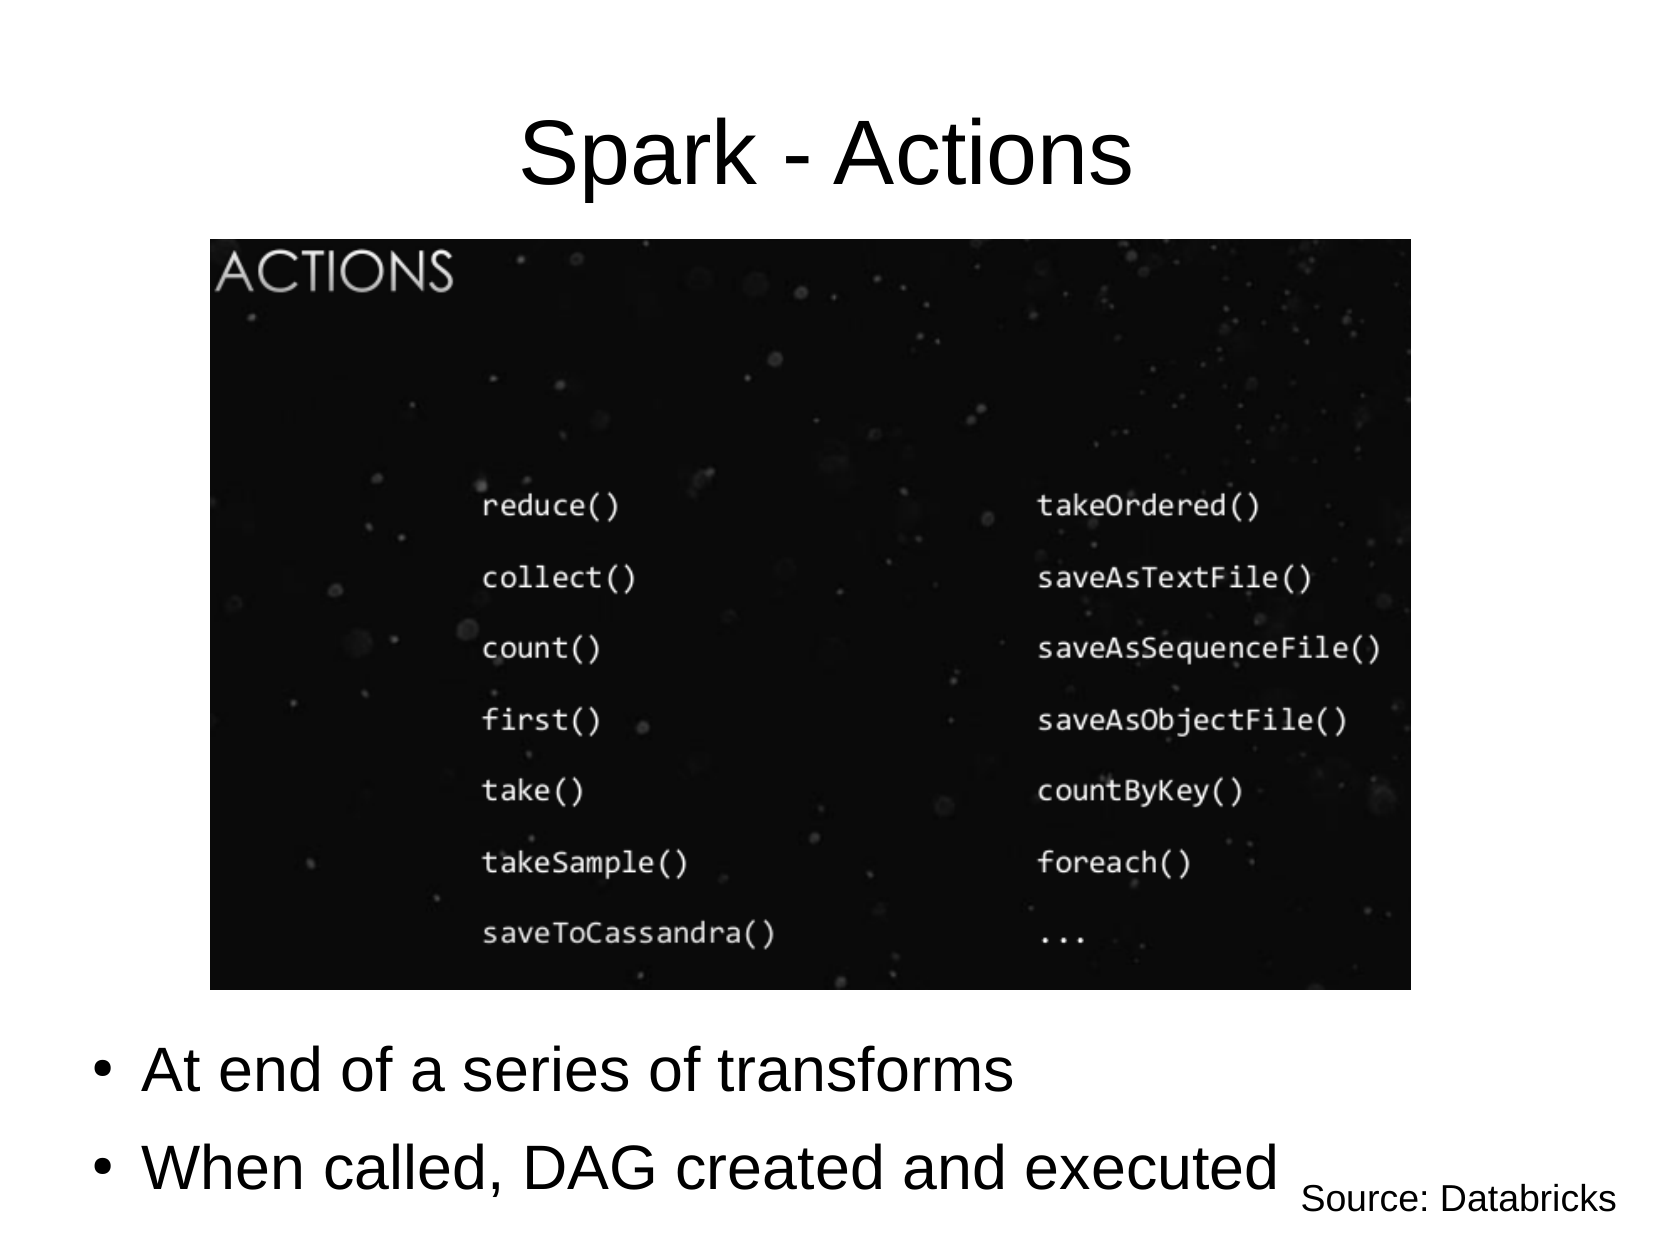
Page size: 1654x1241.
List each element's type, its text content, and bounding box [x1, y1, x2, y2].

text_box Source: Databricks [1215, 1170, 1653, 1231]
list At end of a series of transforms When called, DAG created and executed [75, 1035, 1564, 1205]
title Spark - Actions [82, 49, 1571, 257]
picture [210, 239, 1411, 991]
